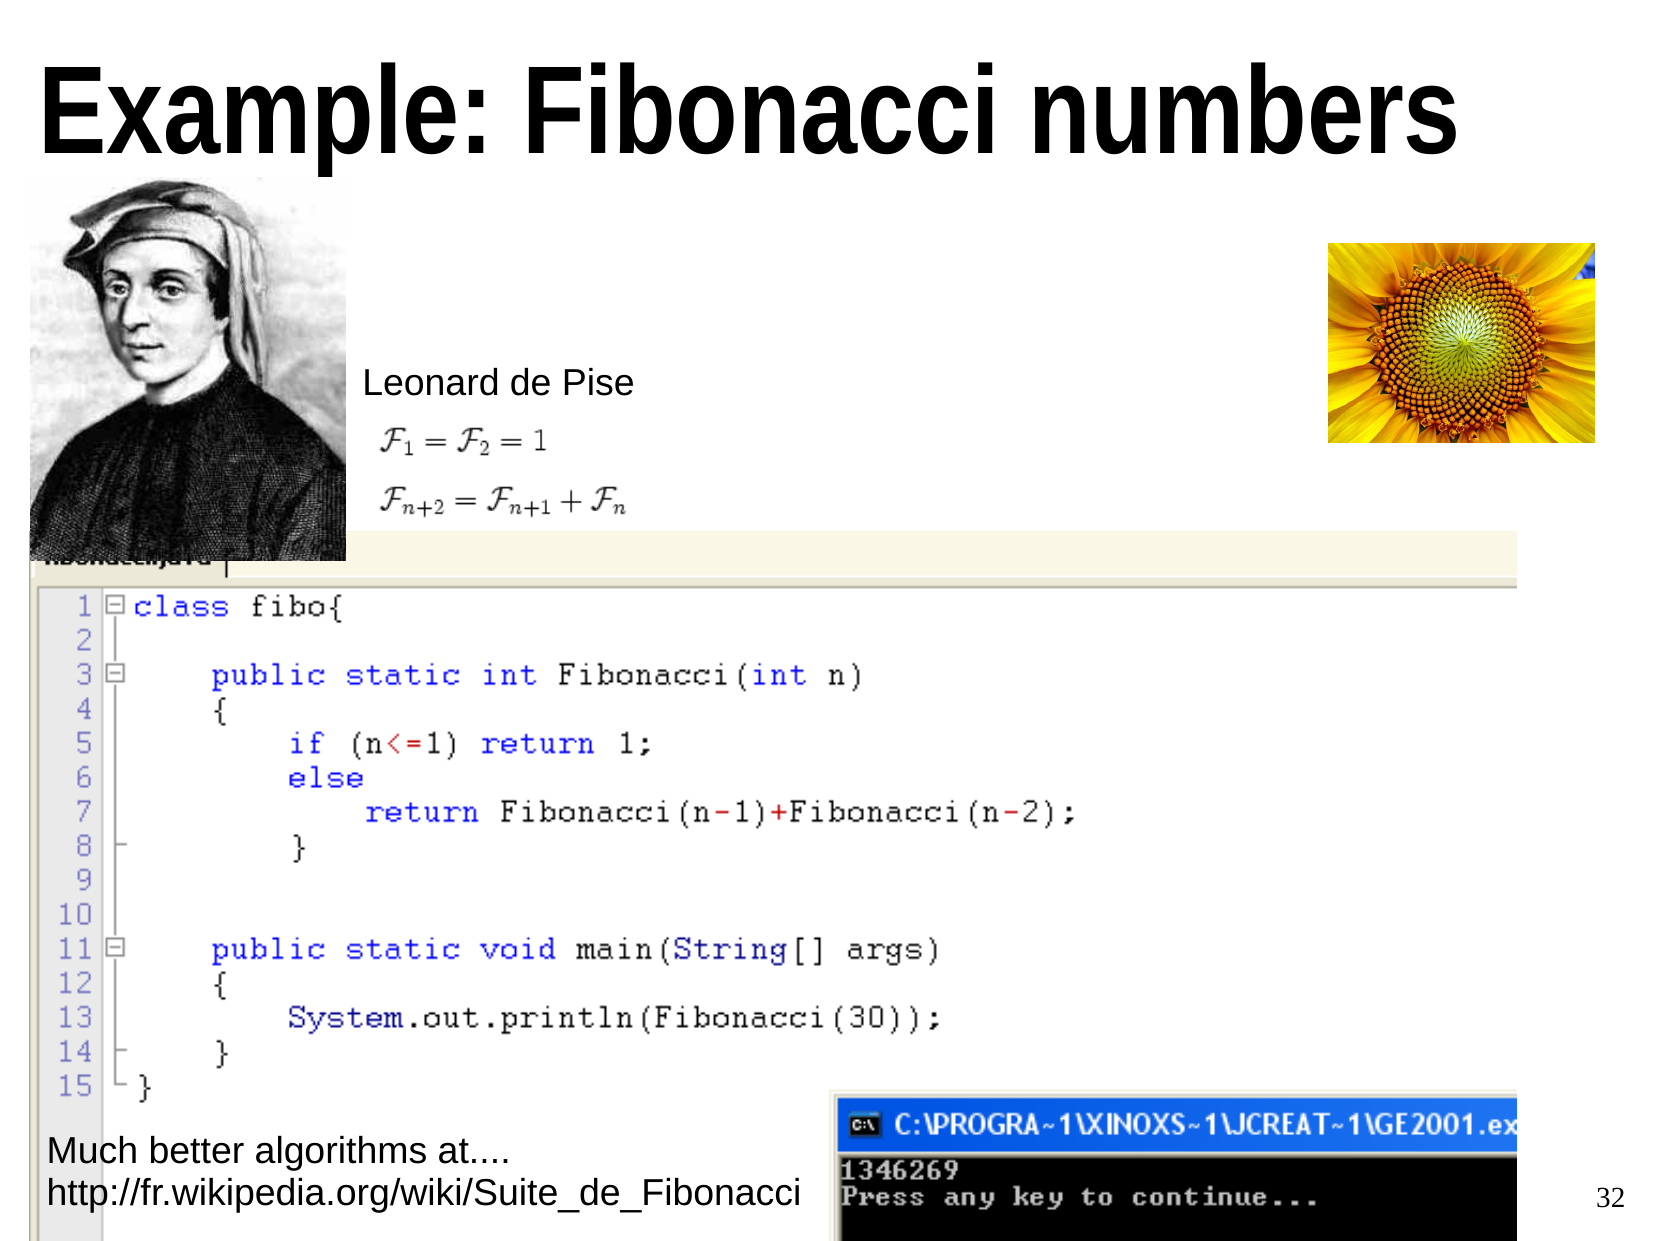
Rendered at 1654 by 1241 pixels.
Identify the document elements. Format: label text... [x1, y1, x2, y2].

picture [377, 484, 632, 519]
text_box Example: Fibonacci numbers [23, 29, 1477, 188]
text_box Leonard de Pise [347, 354, 650, 412]
picture [29, 177, 1517, 1241]
text_box Much better algorithms at.... http://fr.wikipedia.org/wiki/Suite_de_Fibonacci [31, 1122, 815, 1221]
picture [377, 425, 550, 457]
picture [1328, 243, 1595, 443]
